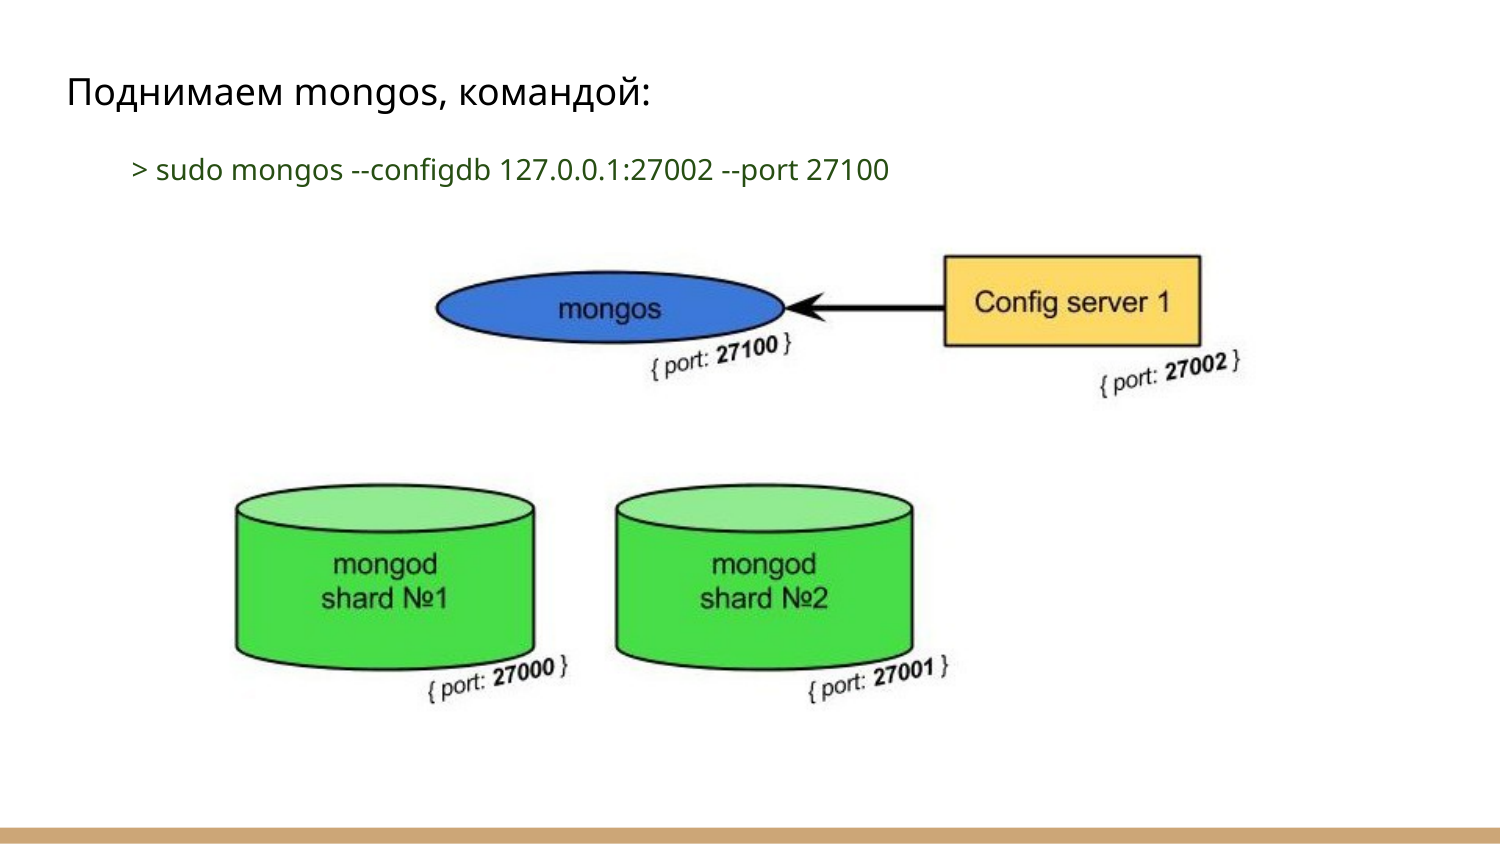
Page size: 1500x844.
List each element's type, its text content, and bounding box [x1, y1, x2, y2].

picture [180, 223, 1295, 763]
list Поднимаем mongos, командой: > sudo mongos --configdb 127.0.0.1:27002 --port 27100 [51, 45, 1449, 597]
